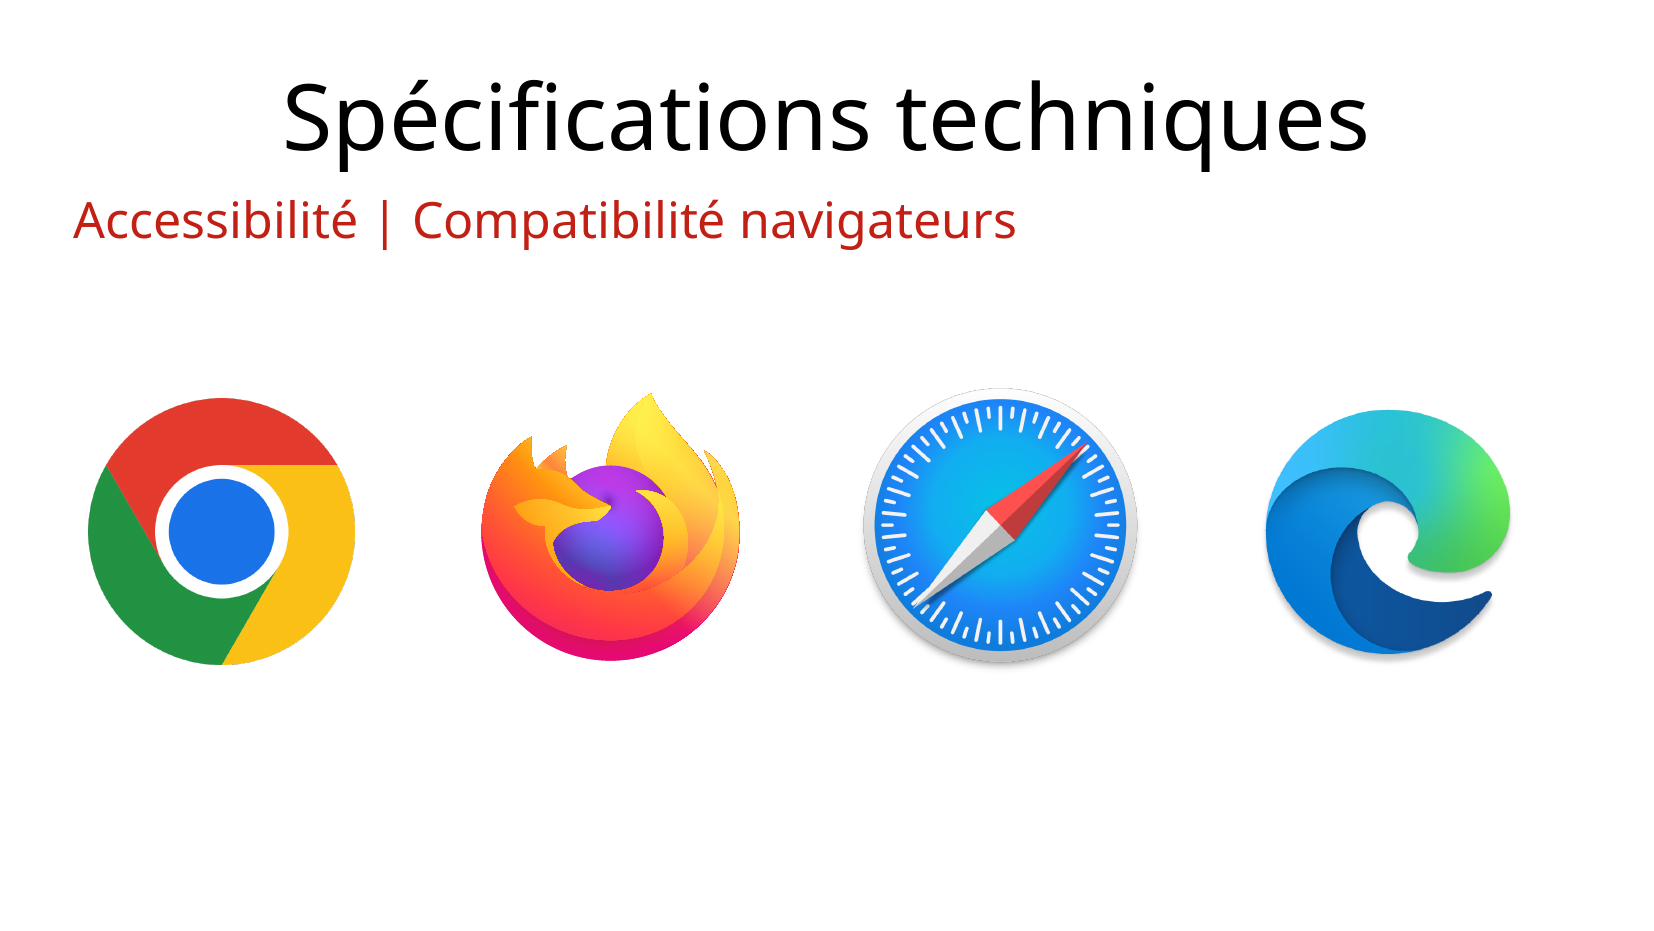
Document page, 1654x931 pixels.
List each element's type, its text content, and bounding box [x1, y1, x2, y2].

picture [472, 393, 749, 670]
picture [1210, 354, 1565, 709]
picture [856, 388, 1144, 675]
picture [88, 398, 355, 665]
title Spécifications techniques [82, 37, 1571, 193]
text_box Accessibilité | Compatibilité navigateurs [59, 177, 1063, 253]
